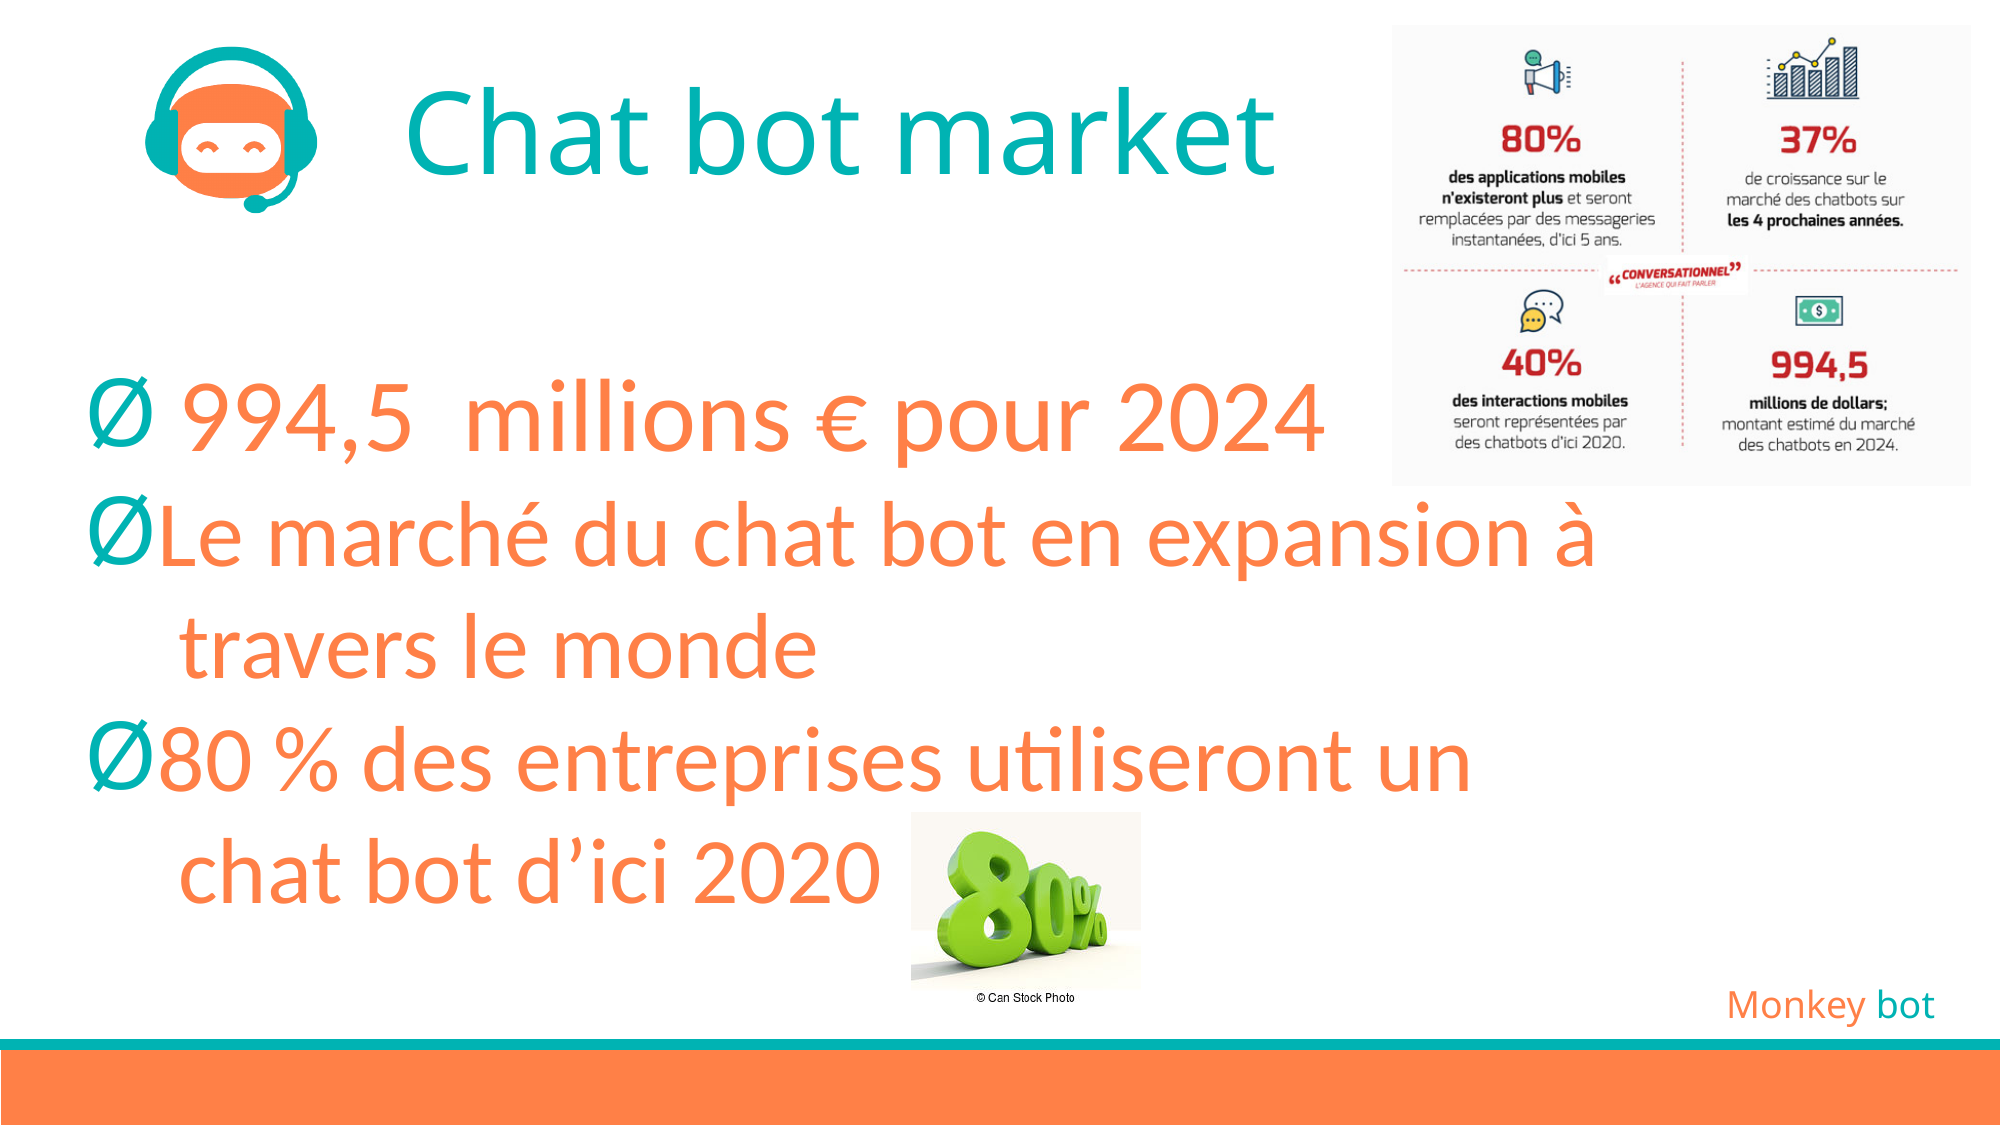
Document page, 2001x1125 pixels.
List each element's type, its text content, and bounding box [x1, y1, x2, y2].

text_box 994,5 millions € pour 2024 Le marché du chat bot en expansion à travers le monde 80 % des entreprises utiliseront un chat bot d’ici 2020 [69, 339, 1644, 1125]
picture [1392, 25, 1971, 486]
text_box Monkey bot [1711, 973, 2000, 1034]
text_box Chat bot market [387, 52, 1392, 207]
picture [911, 812, 1141, 1004]
picture [127, 25, 335, 234]
